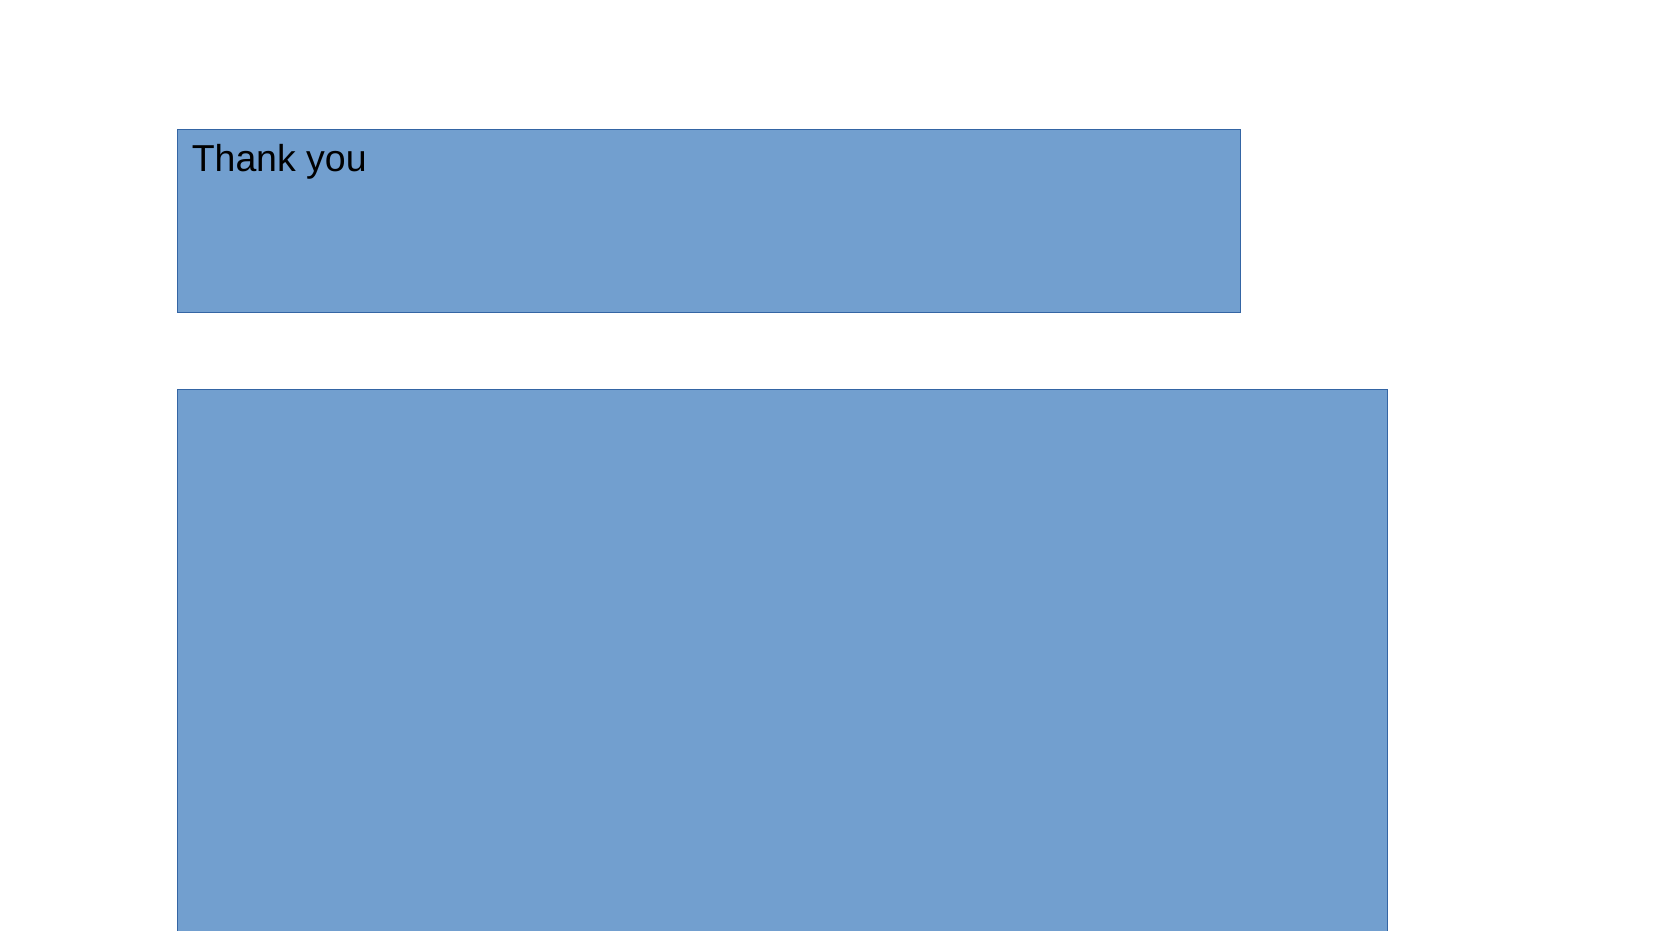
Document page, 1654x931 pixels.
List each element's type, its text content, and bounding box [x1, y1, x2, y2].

text_box [177, 389, 1388, 931]
text_box Thank you [177, 129, 1241, 313]
